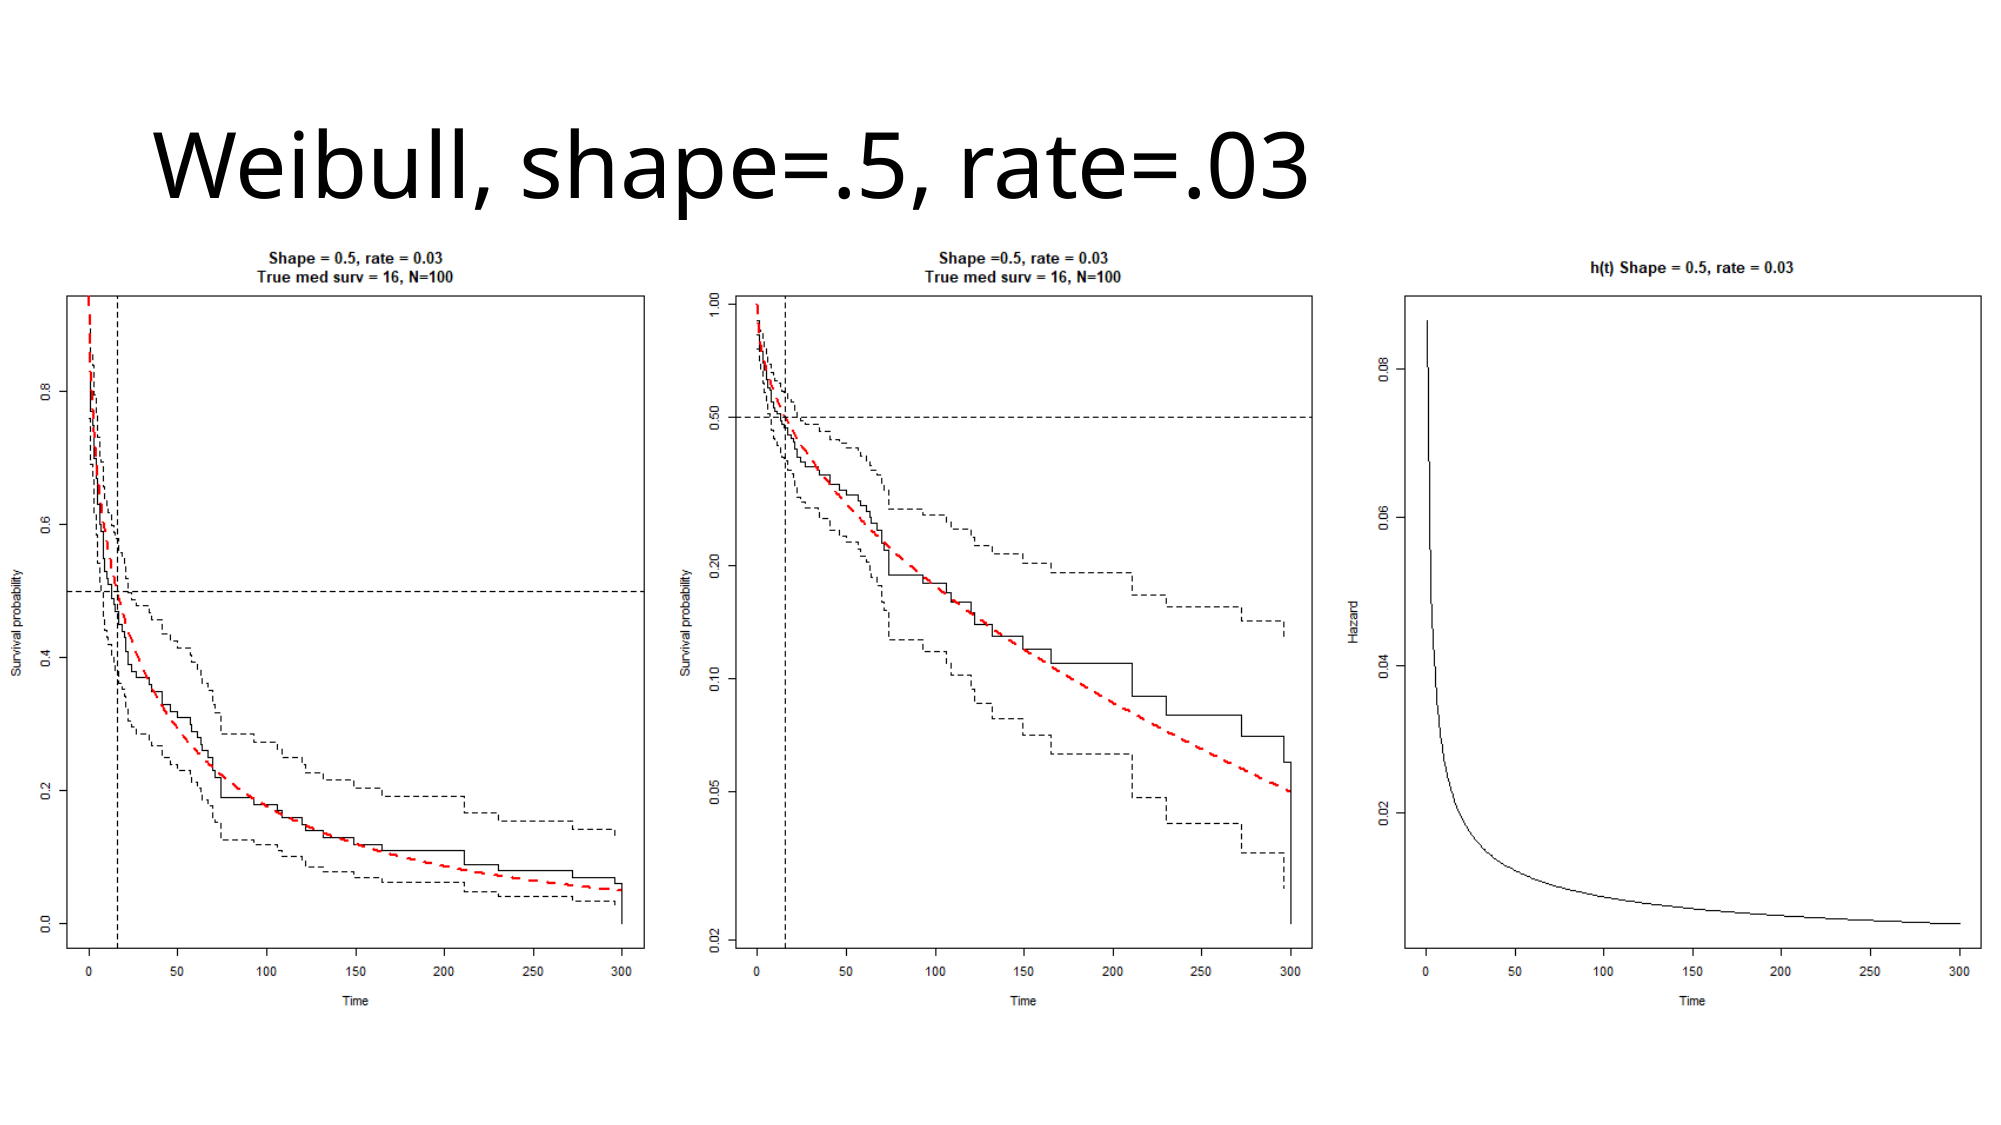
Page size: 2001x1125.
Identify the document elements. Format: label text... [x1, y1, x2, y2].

title Weibull, shape=.5, rate=.03 [137, 59, 1863, 239]
picture [10, 239, 1990, 1009]
